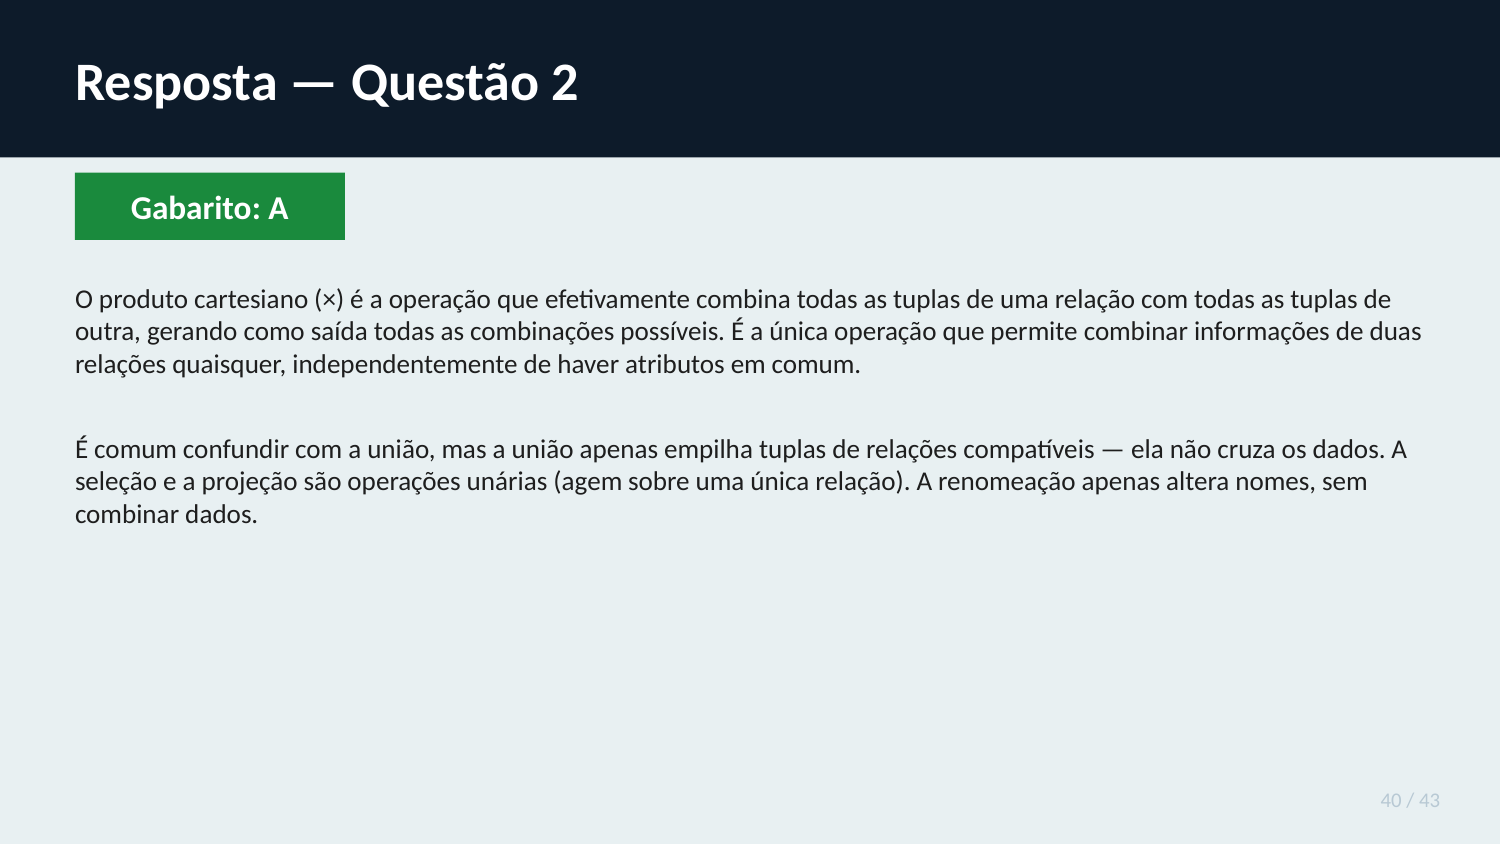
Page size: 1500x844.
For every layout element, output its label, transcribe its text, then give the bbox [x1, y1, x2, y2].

text_box O produto cartesiano (×) é a operação que efetivamente combina todas as tuplas de uma relação com todas as tuplas de outra, gerando como saída todas as combinações possíveis. É a única operação que permite combinar informações de duas relações quaisquer, independentemente de haver atributos em comum. [74, 262, 1425, 398]
text_box É comum confundir com a união, mas a união apenas empilha tuplas de relações compatíveis — ela não cruza os dados. A seleção e a projeção são operações unárias (agem sobre uma única relação). A renomeação apenas altera nomes, sem combinar dados. [74, 419, 1425, 540]
text_box Gabarito: A [74, 172, 345, 240]
text_box Resposta — Questão 2 [74, 22, 1425, 135]
text_box 40 / 43 [1274, 772, 1455, 825]
text_box [0, 0, 1500, 158]
